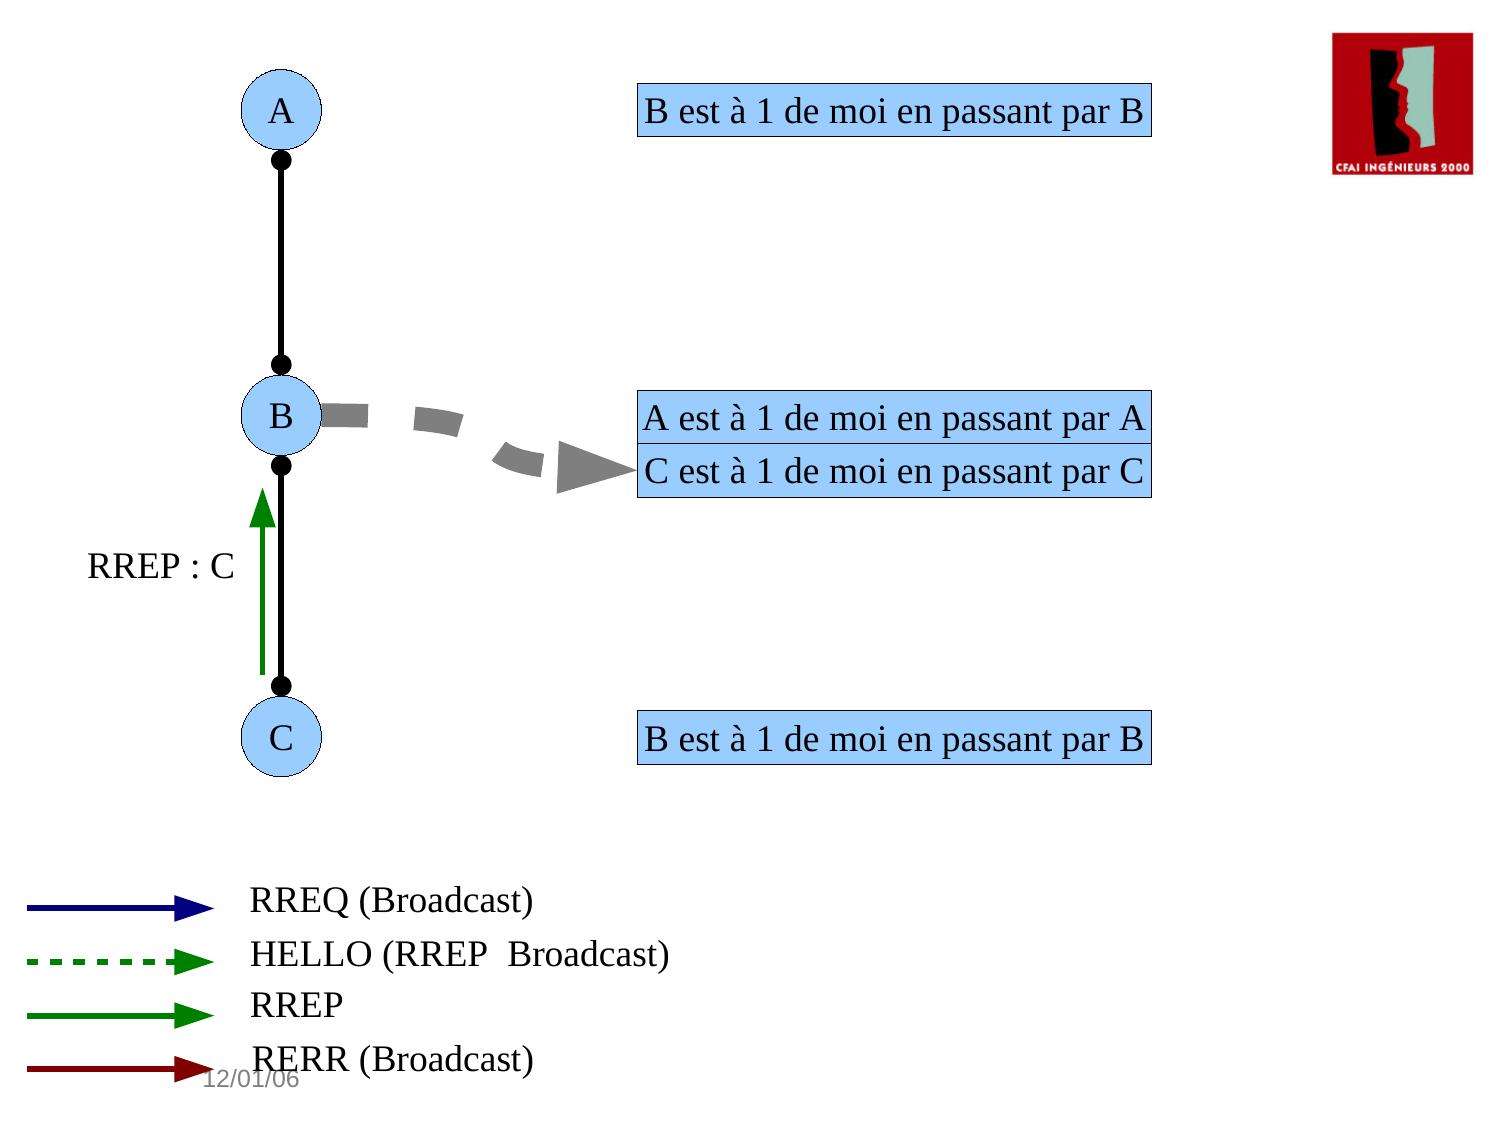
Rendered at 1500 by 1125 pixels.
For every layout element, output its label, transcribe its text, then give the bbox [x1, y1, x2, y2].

text_box HELLO (RREP Broadcast) [234, 926, 686, 996]
text_box RREP [235, 977, 359, 1048]
text_box B est à 1 de moi en passant par B [637, 710, 1152, 765]
text_box RREQ (Broadcast) [234, 872, 550, 926]
text_box A est à 1 de moi en passant par A [637, 390, 1152, 443]
text_box C est à 1 de moi en passant par C [637, 443, 1152, 498]
text_box C [241, 696, 322, 777]
text_box RERR (Broadcast) [236, 1032, 550, 1102]
text_box RREP : C [72, 538, 251, 609]
text_box B [241, 375, 321, 456]
text_box A [241, 69, 322, 150]
text_box B est à 1 de moi en passant par B [637, 83, 1152, 137]
picture [1328, 29, 1477, 178]
